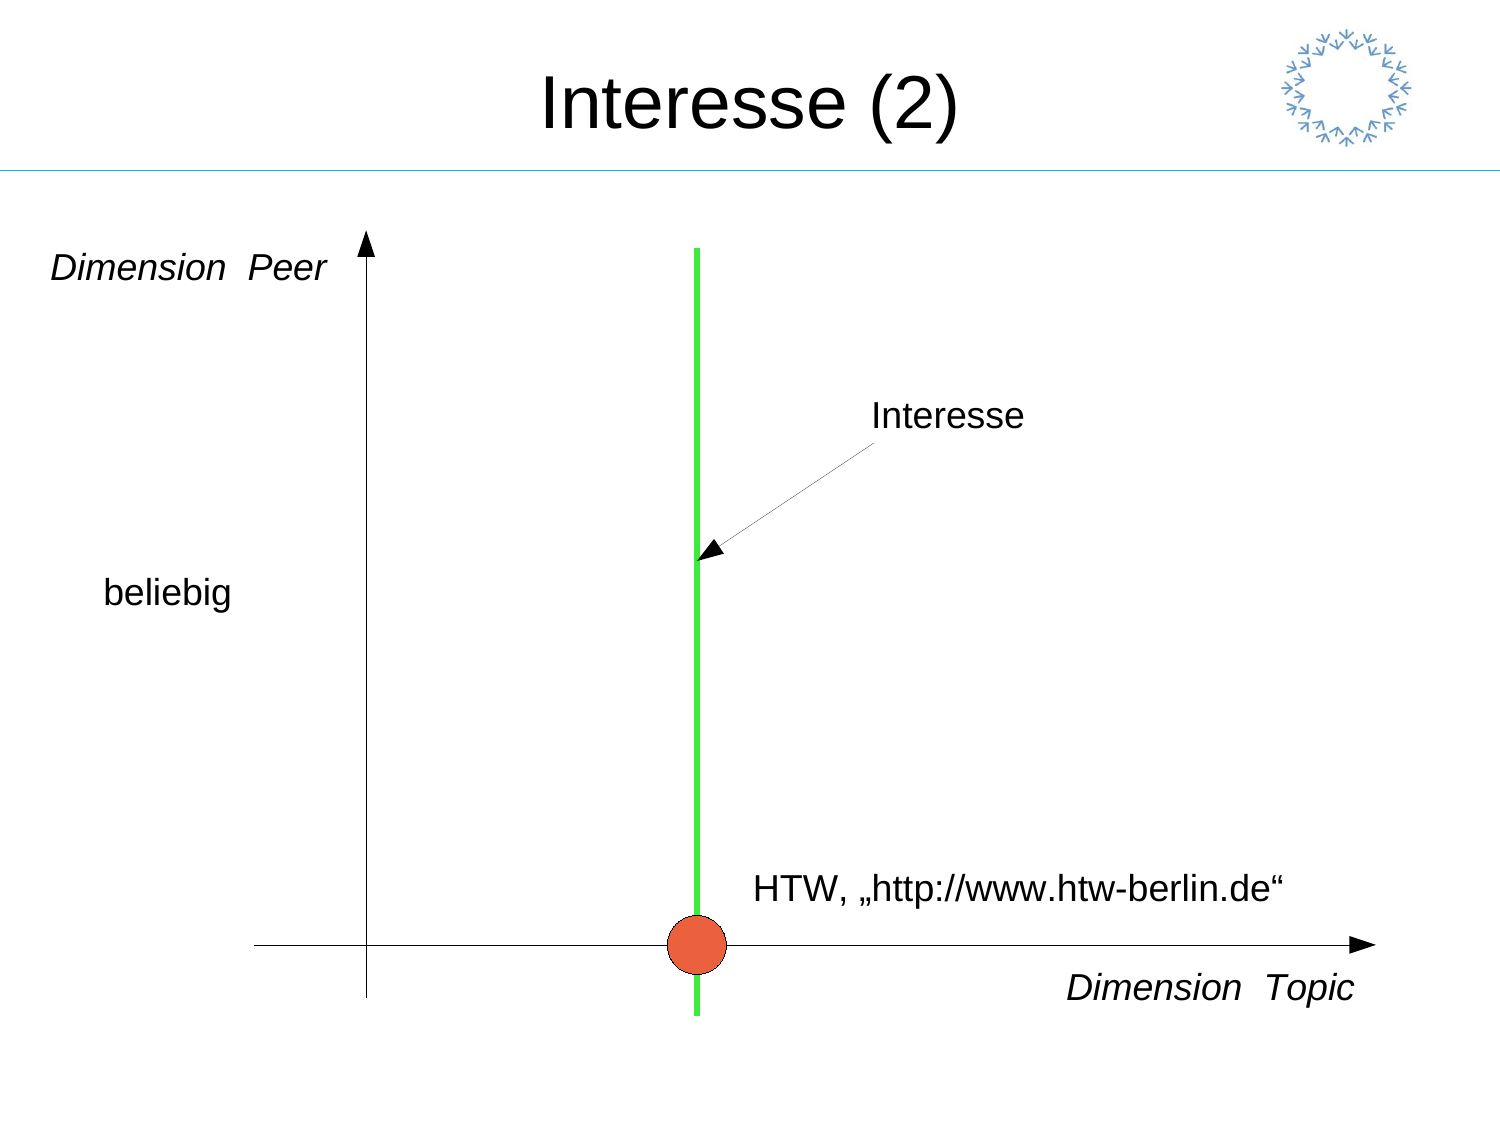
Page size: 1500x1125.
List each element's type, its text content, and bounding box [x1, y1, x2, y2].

title Interesse (2) [75, 57, 1426, 148]
text_box HTW, „http://www.htw-berlin.de“ [738, 856, 1297, 917]
text_box Dimension Peer [35, 235, 373, 296]
text_box Dimension Topic [1051, 955, 1388, 1016]
picture [1281, 29, 1412, 57]
text_box [667, 915, 727, 975]
text_box Interesse [856, 383, 1152, 444]
text_box beliebig [88, 561, 247, 621]
